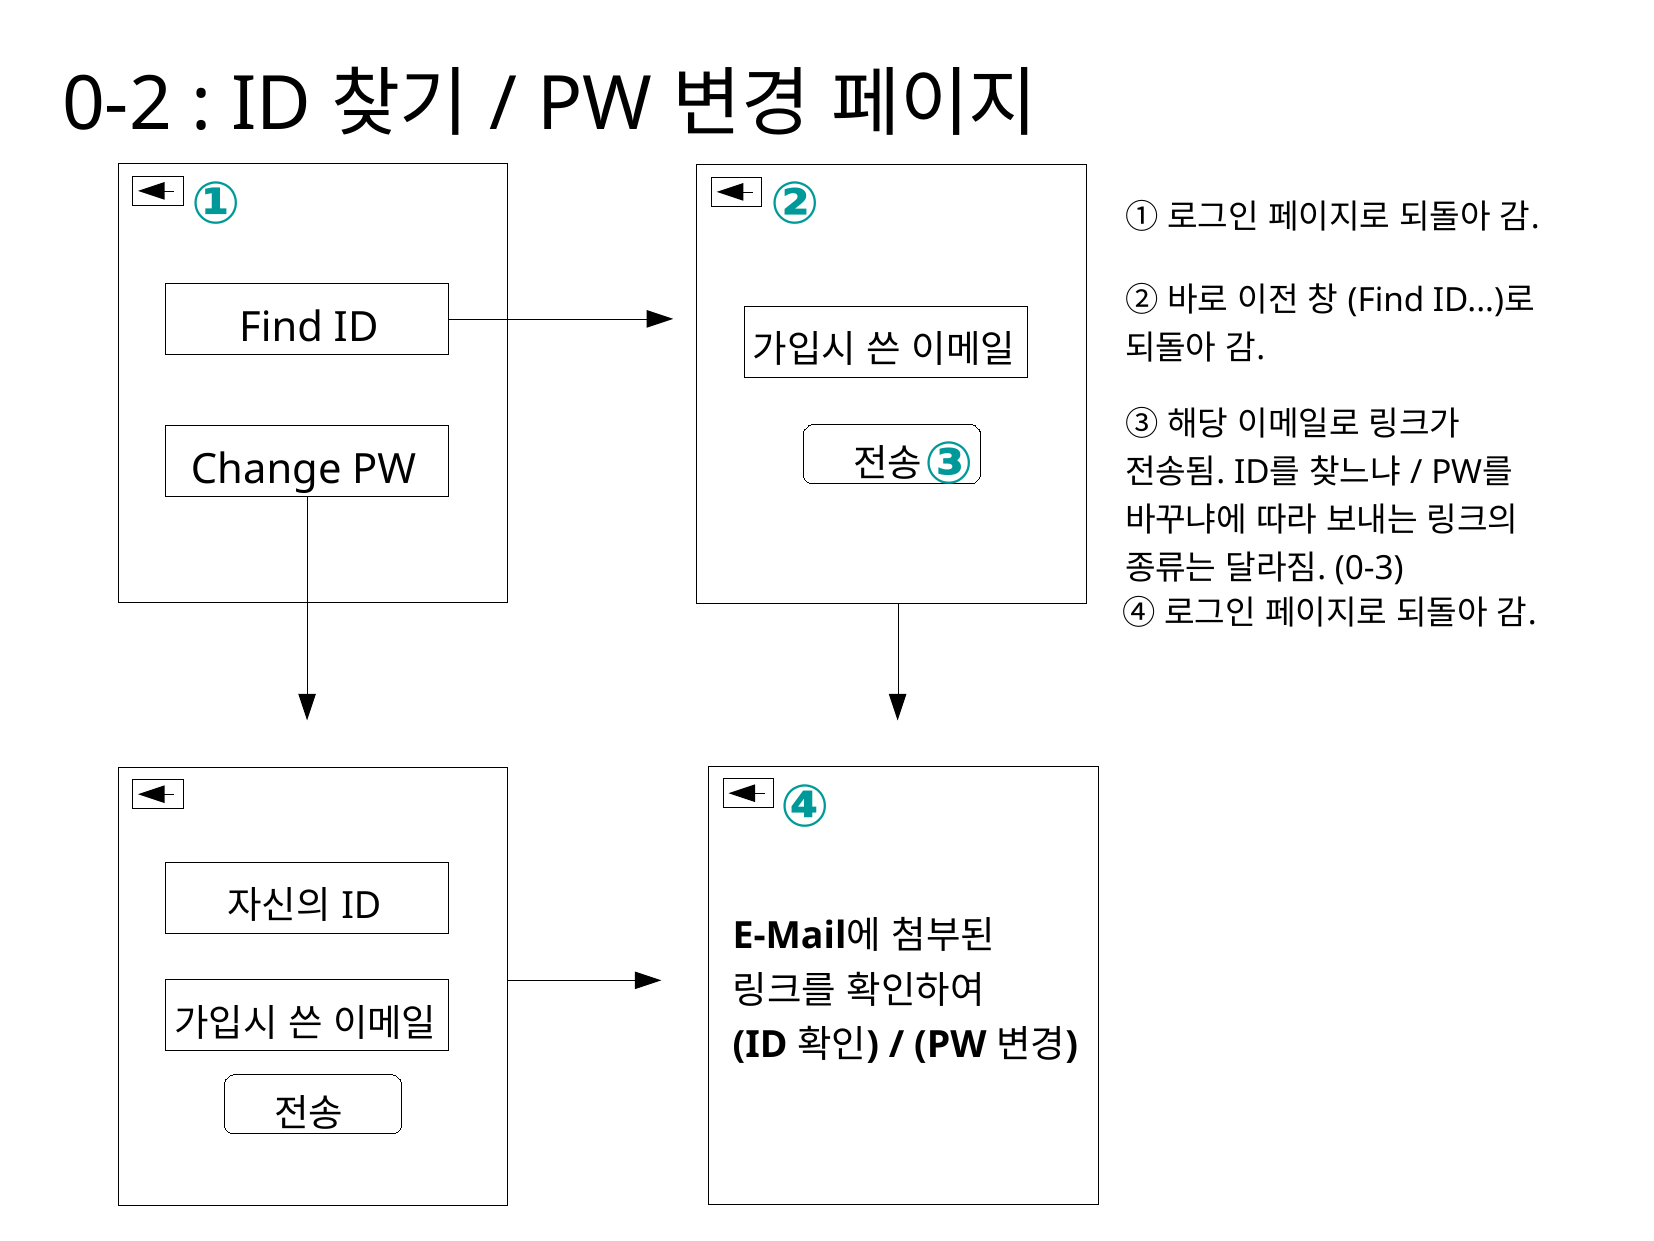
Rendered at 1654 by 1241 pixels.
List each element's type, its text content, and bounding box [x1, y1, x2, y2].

text_box ④ 로그인 페이지로 되돌아 감. [1107, 578, 1560, 633]
text_box 전송 [259, 1075, 361, 1134]
text_box E-Mail에 첨부된 링크를 확인하여 (ID 확인) / (PW 변경) [717, 897, 1099, 1043]
text_box [696, 164, 1087, 604]
text_box Find ID [224, 289, 401, 353]
text_box [308, 591, 508, 603]
text_box ③ [909, 413, 995, 496]
text_box [708, 766, 1099, 1205]
text_box ① 로그인 페이지로 되돌아 감. [1110, 182, 1594, 237]
text_box ① [177, 154, 262, 237]
text_box 가입시 쓴 이메일 [738, 311, 1081, 413]
text_box ④ [765, 756, 851, 839]
text_box ③ 해당 이메일로 링크가 전송됨. ID를 찾느냐 / PW를 바꾸냐에 따라 보내는 링크의 종류는 달라짐. (0-3) [1110, 389, 1571, 559]
text_box ② [755, 153, 841, 236]
text_box [768, 1043, 779, 1052]
text_box 전송 [838, 425, 909, 484]
text_box Change PW [165, 430, 567, 591]
text_box [118, 163, 508, 603]
text_box [118, 767, 508, 1206]
text_box 0-2 : ID 찾기 / PW 변경 페이지 [47, 35, 1501, 142]
text_box 자신의 ID [212, 868, 395, 927]
text_box ② 바로 이전 창 (Find ID...)로 되돌아 감. [1110, 265, 1594, 358]
text_box 가입시 쓴 이메일 [159, 985, 502, 1087]
